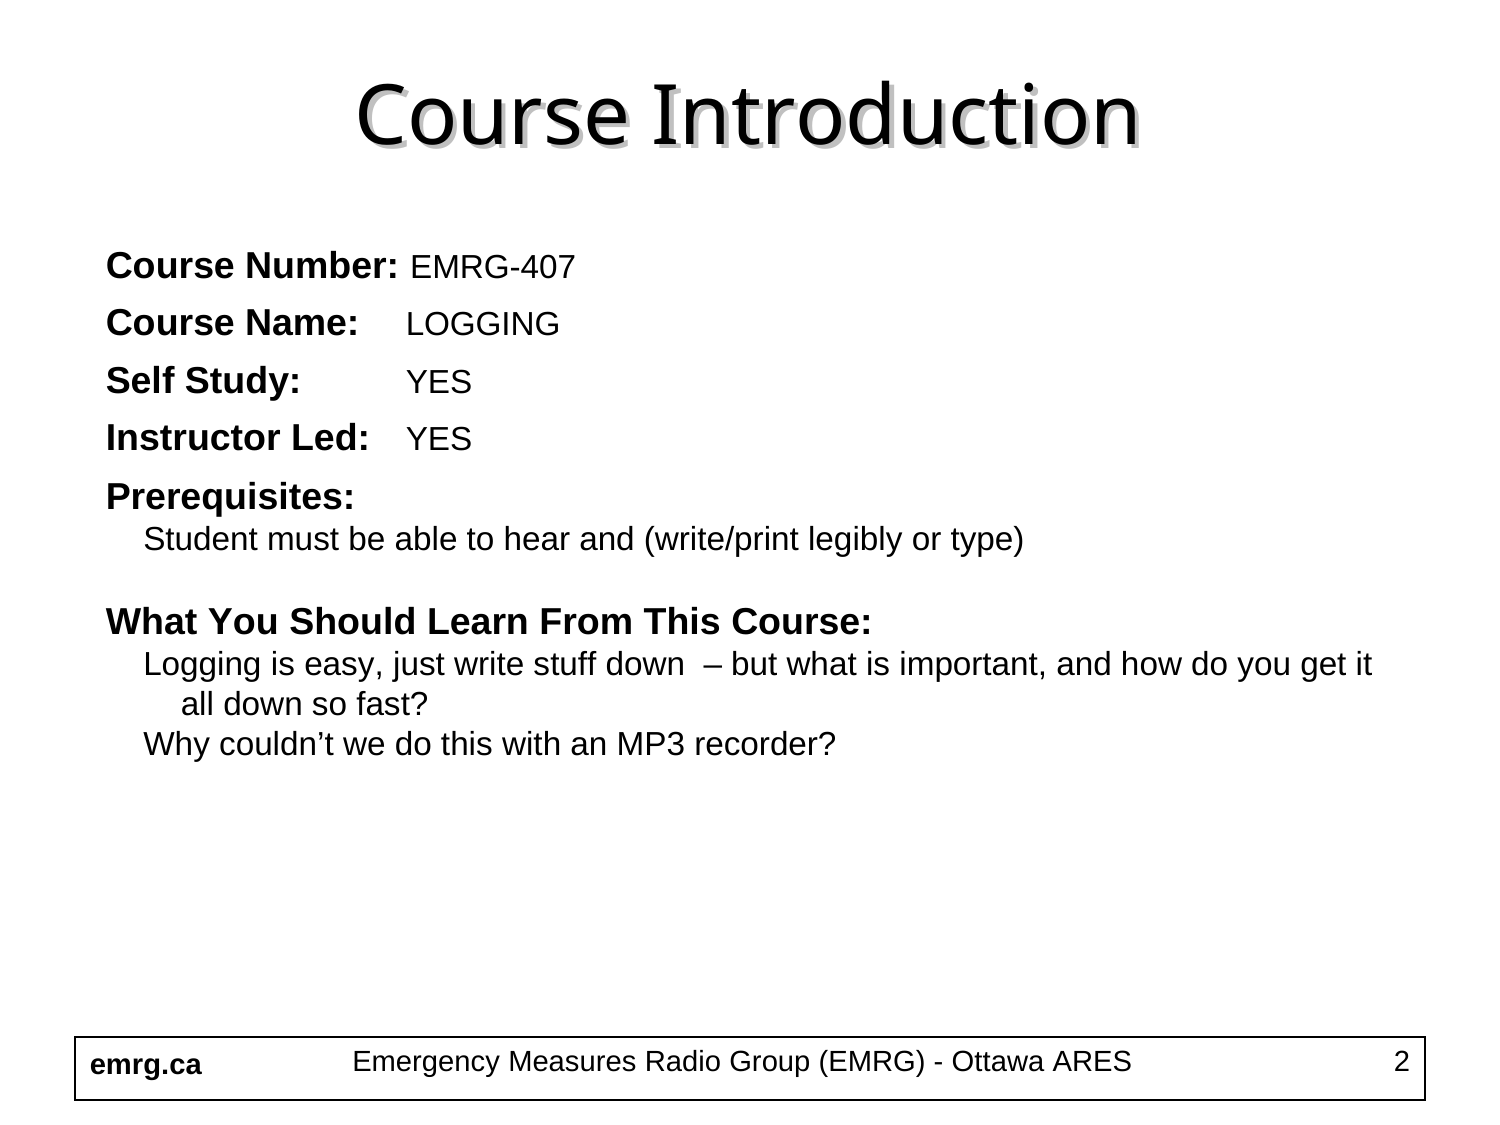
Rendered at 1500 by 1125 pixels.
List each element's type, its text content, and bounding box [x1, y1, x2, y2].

text_box Course Number: EMRG-407 Course Name: LOGGING Self Study: YES Instructor Led: YES Prerequisites: Student must be able to hear and (write/print legibly or type) What You Should Learn From This Course: Logging is easy, just write stuff down – but what is important, and how do you get it all down so fast? Why couldn’t we do this with an MP3 recorder? [91, 233, 1405, 890]
text_box Course Introduction [62, 53, 1435, 169]
